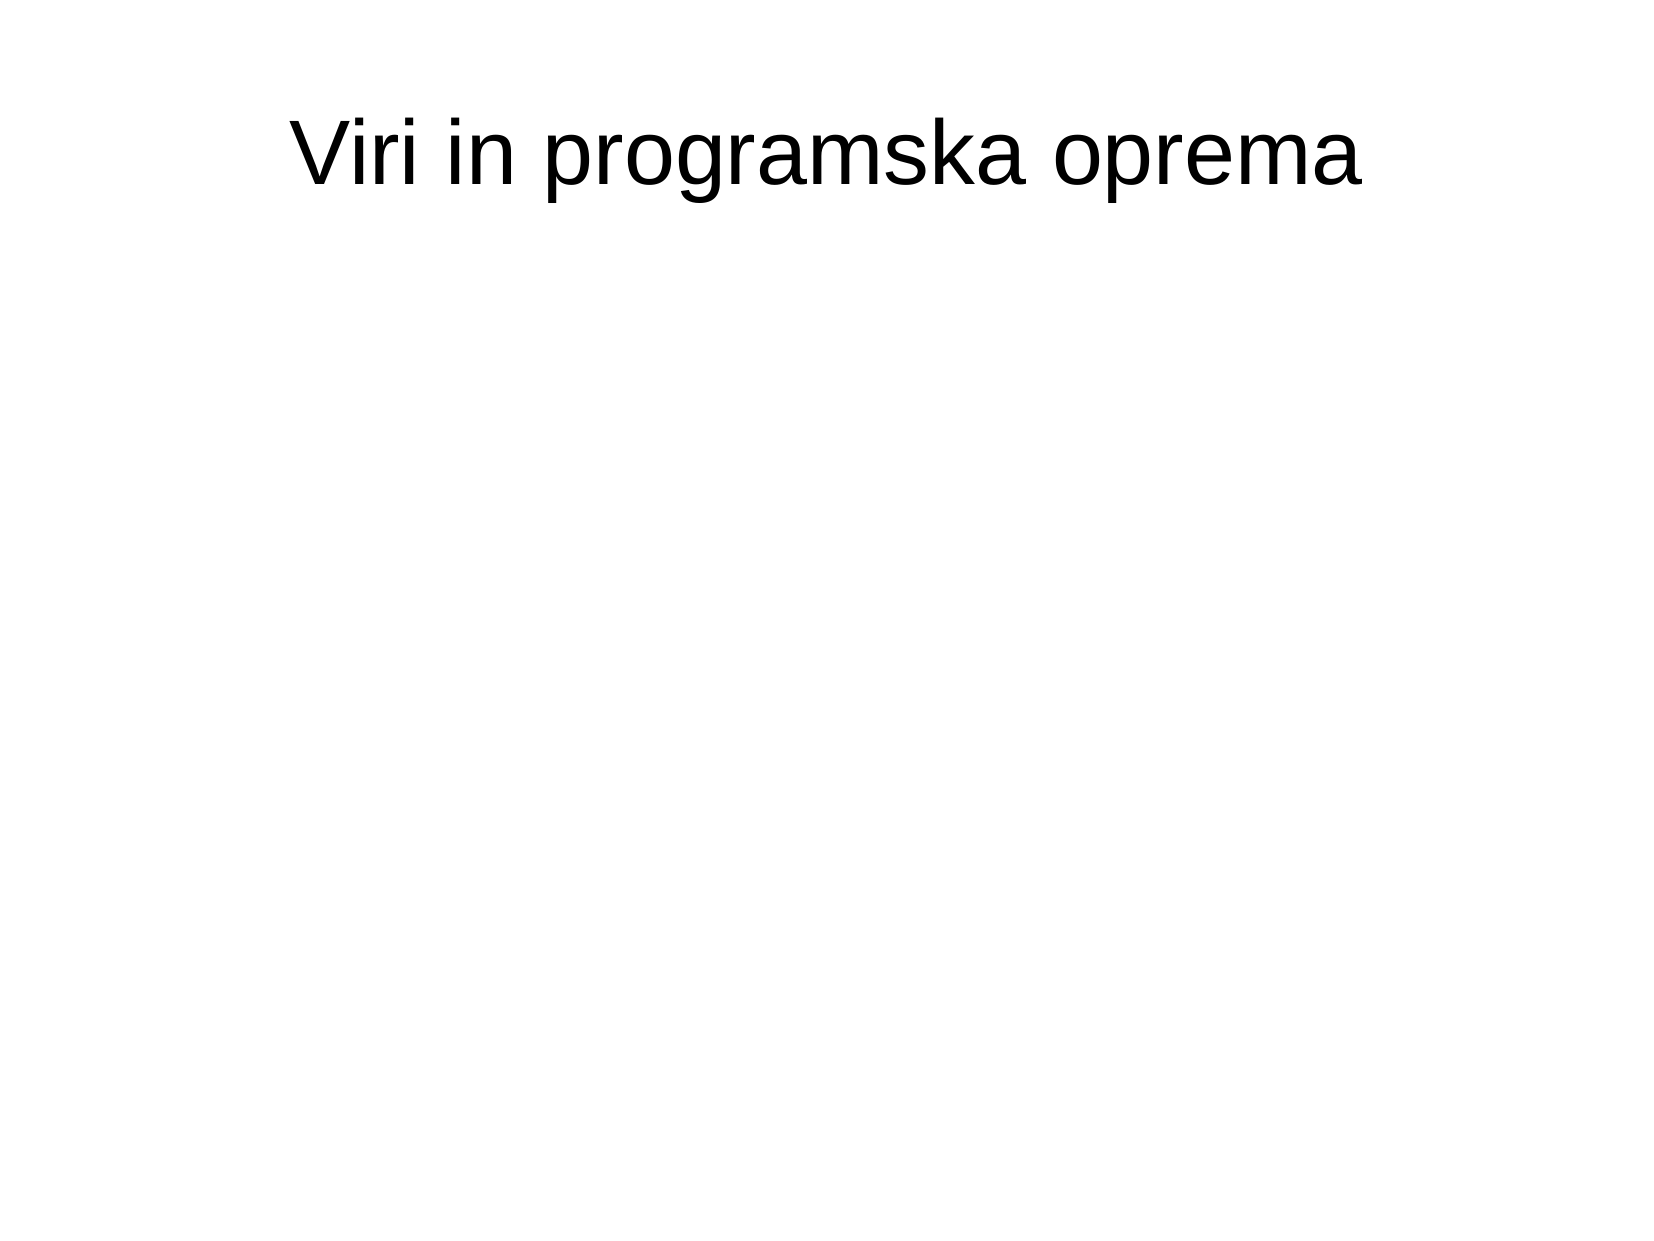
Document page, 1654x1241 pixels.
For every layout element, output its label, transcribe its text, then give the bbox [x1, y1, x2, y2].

title Viri in programska oprema [82, 49, 1571, 257]
